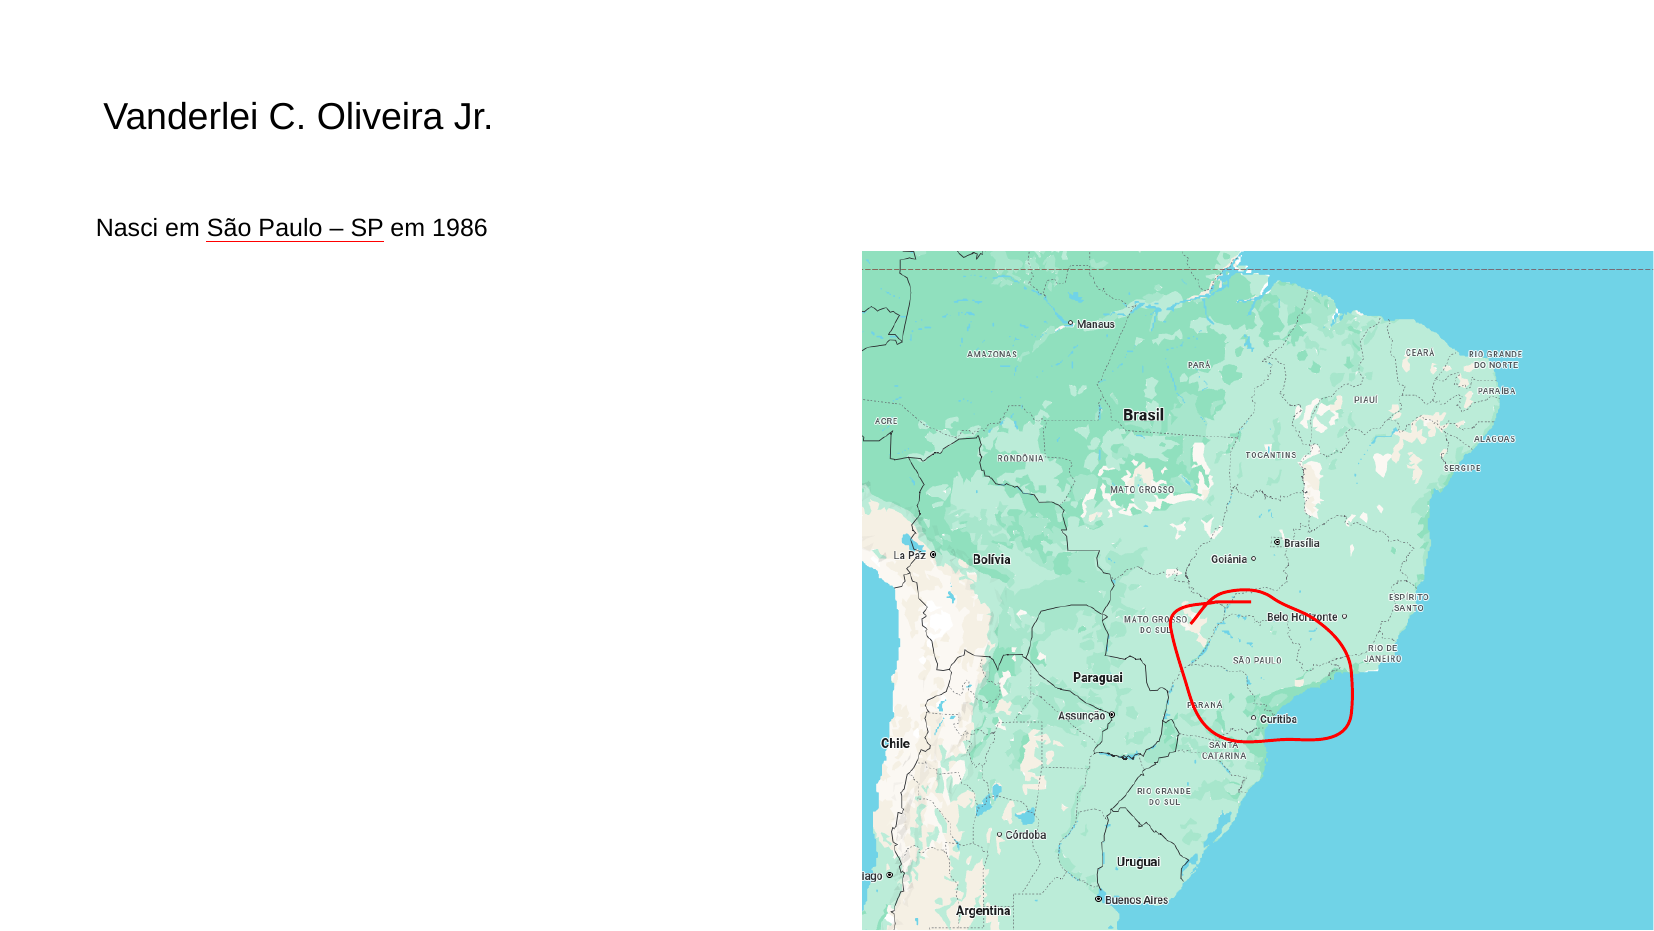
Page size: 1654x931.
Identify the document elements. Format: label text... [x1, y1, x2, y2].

text_box Vanderlei C. Oliveira Jr. [88, 88, 510, 146]
text_box Nasci em São Paulo – SP em 1986 [81, 206, 502, 250]
picture [862, 251, 1654, 930]
